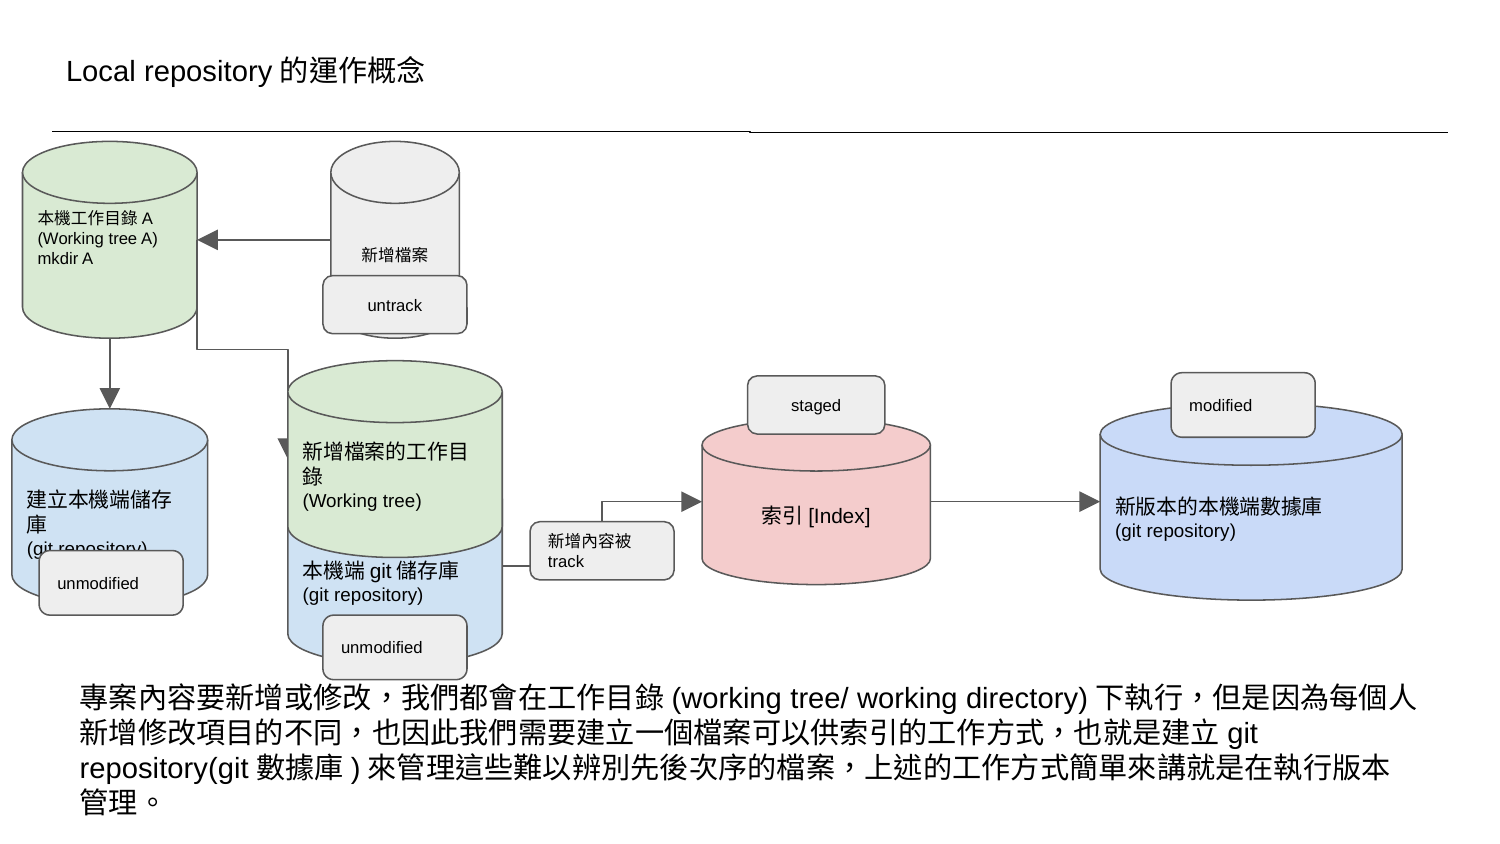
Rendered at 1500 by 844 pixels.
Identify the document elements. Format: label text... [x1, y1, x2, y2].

text_box 專案內容要新增或修改，我們都會在工作目錄(working tree/ working directory)下執行，但是因為每個人新增修改項目的不同，也因此我們需要建立一個檔案可以供索引的工作方式，也就是建立git repository(git數據庫)來管理這些難以辨別先後次序的檔案，上述的工作方式簡單來講就是在執行版本管理。 [64, 664, 1436, 844]
text_box modified [1171, 372, 1316, 438]
text_box 新增檔案的工作目錄 (Working tree) [287, 360, 503, 558]
text_box 新增內容被track [530, 521, 675, 580]
text_box unmodified [322, 615, 468, 680]
text_box 本機工作目錄A (Working tree A) mkdir A [22, 141, 198, 339]
text_box untrack [322, 275, 468, 334]
text_box 建立本機端儲存庫 (git repository) [11, 408, 208, 597]
text_box 索引[Index] [702, 424, 931, 585]
text_box 本機端git儲存庫 (git repository) [287, 528, 503, 657]
text_box 新增檔案 [362, 334, 428, 339]
text_box 新版本的本機端數據庫 (git repository) [1100, 406, 1403, 601]
title Local repository的運作概念 [51, 37, 1449, 132]
text_box unmodified [39, 550, 184, 616]
text_box 新增檔案 [330, 141, 460, 276]
text_box staged [747, 375, 885, 435]
